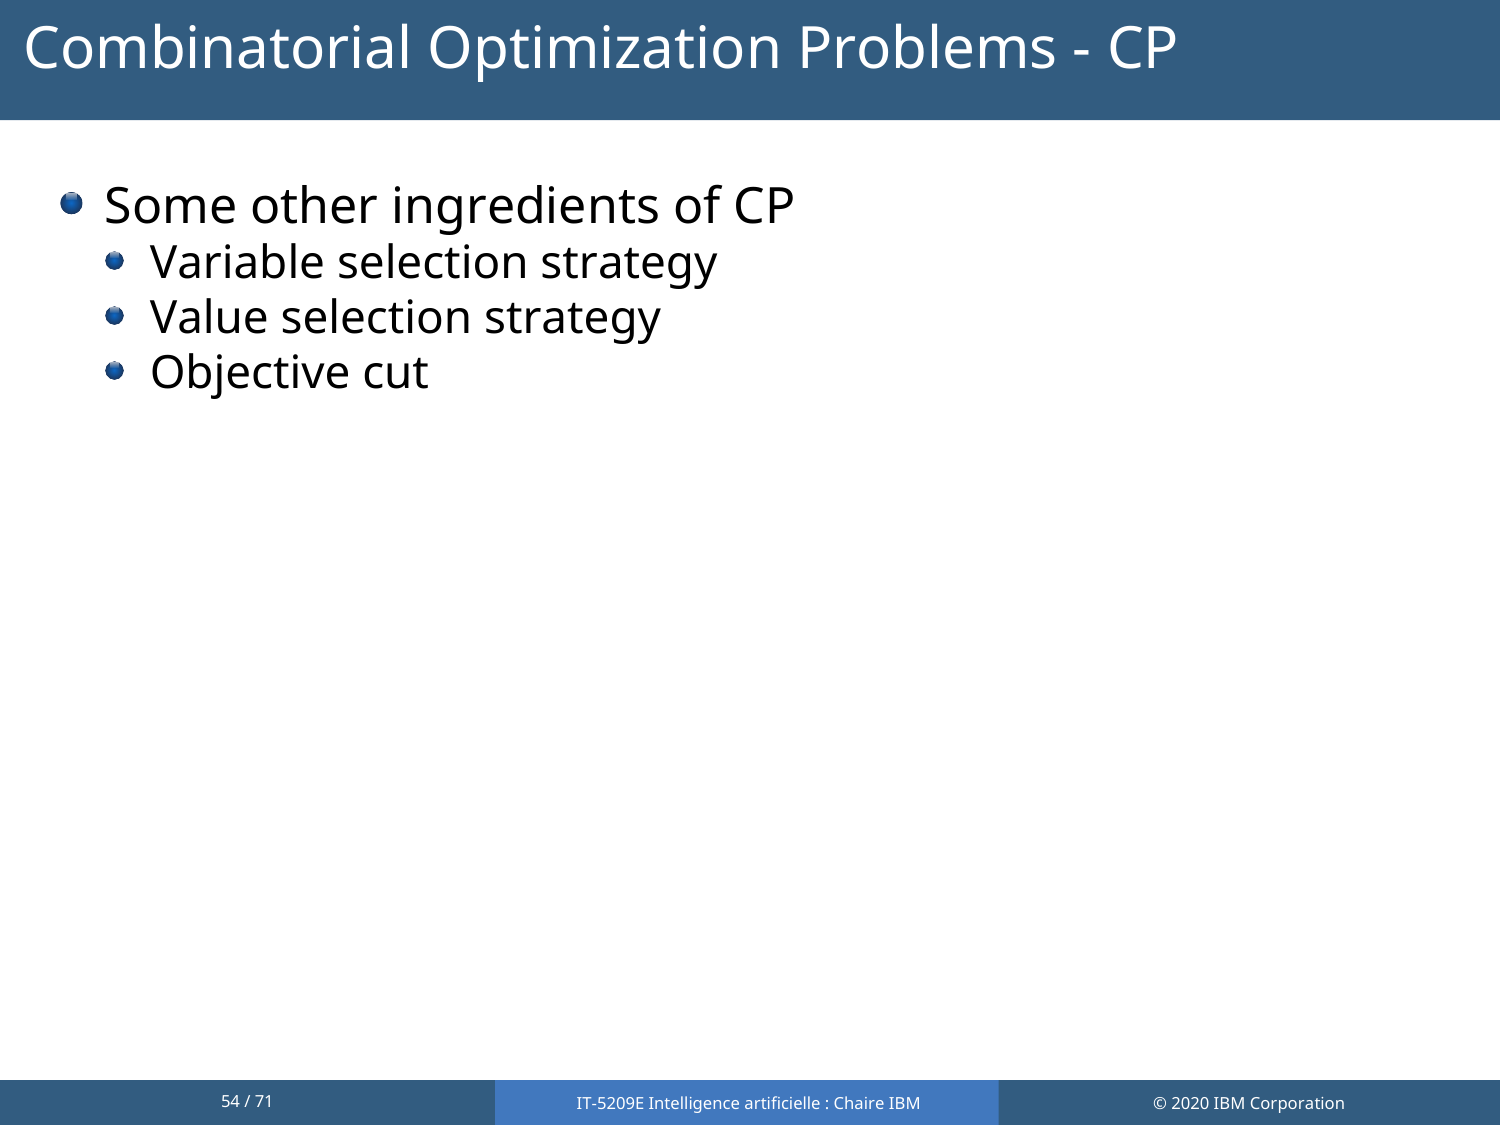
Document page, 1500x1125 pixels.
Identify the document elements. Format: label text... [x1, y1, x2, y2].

list Some other ingredients of CP Variable selection strategy Value selection strategy Objective cut [45, 165, 1441, 1036]
title Combinatorial Optimization Problems - CP [0, 0, 1500, 121]
